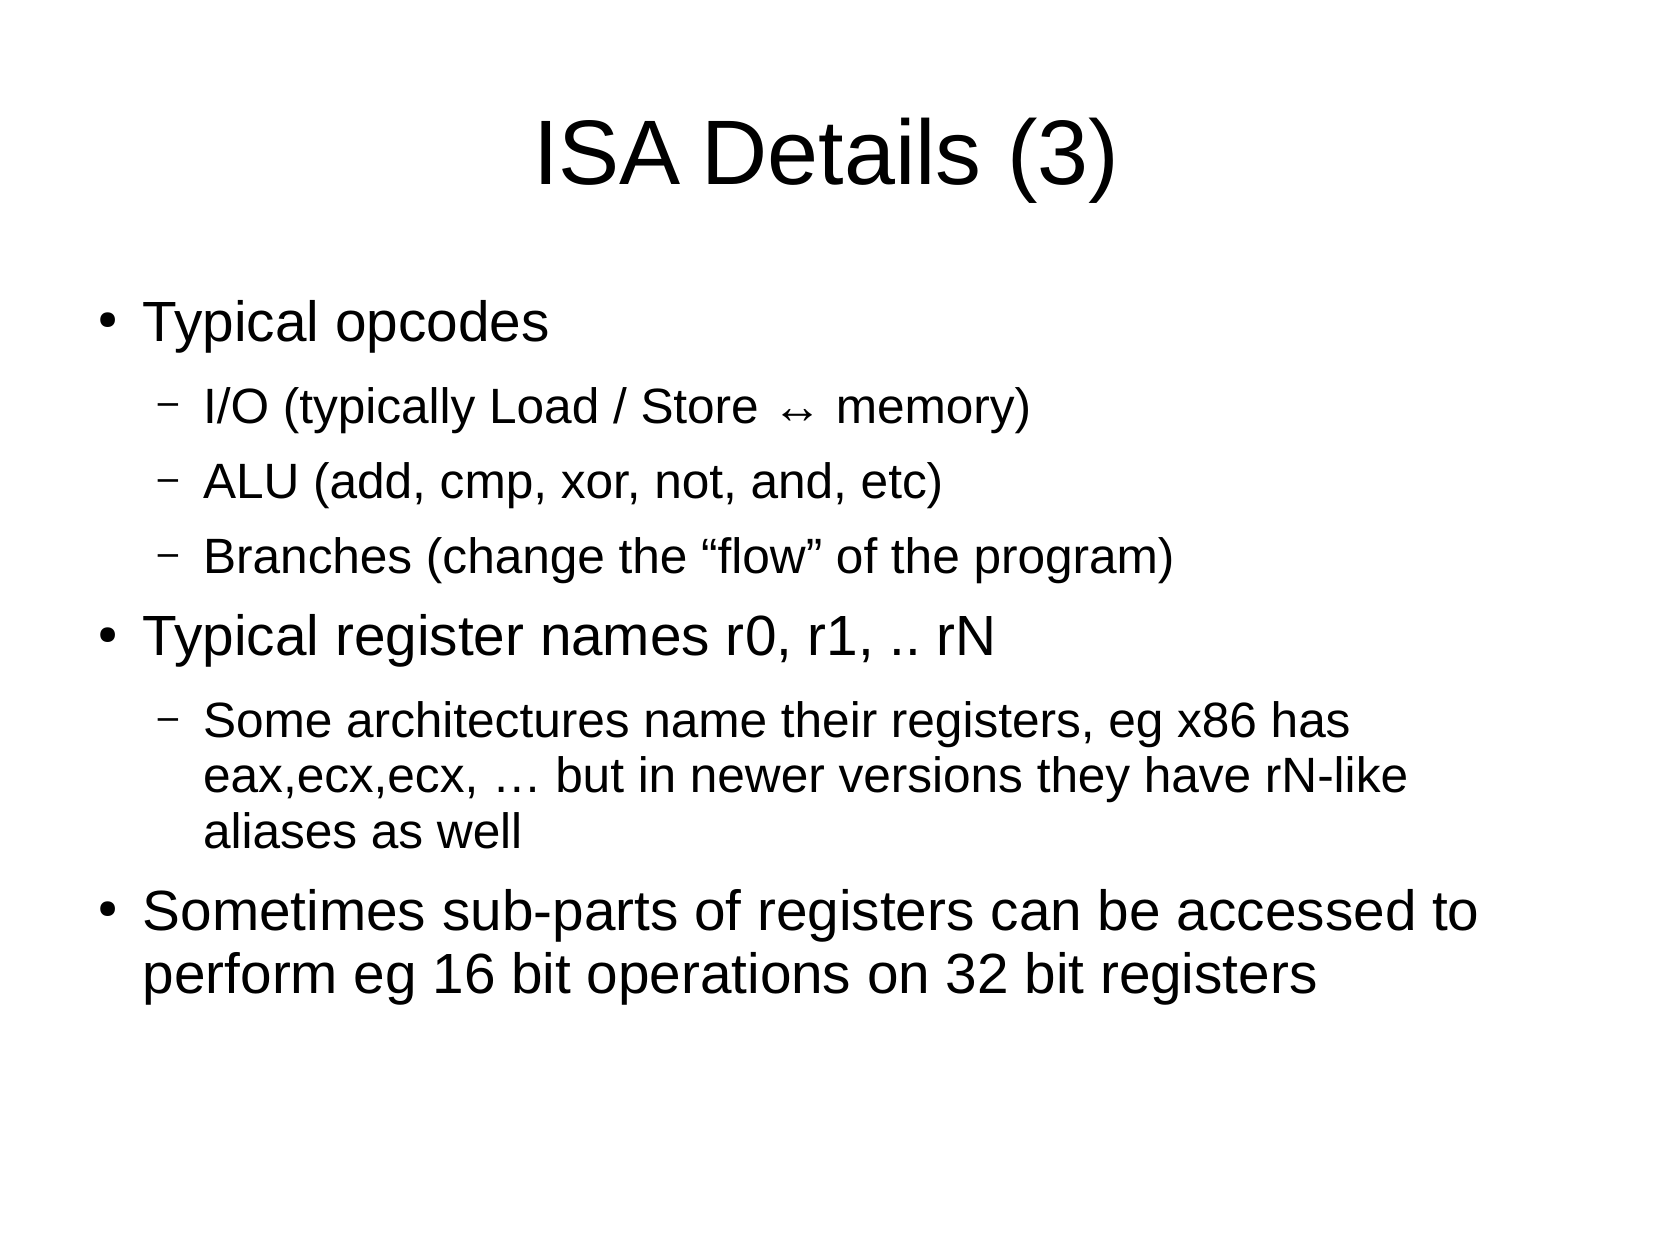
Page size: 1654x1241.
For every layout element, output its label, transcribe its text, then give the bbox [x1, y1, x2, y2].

list Typical opcodes I/O (typically Load / Store ↔ memory) ALU (add, cmp, xor, not, and, etc) Branches (change the “flow” of the program) Typical register names r0, r1, .. rN Some architectures name their registers, eg x86 has eax,ecx,ecx, … but in newer versions they have rN-like aliases as well Sometimes sub-parts of registers can be accessed to perform eg 16 bit operations on 32 bit registers [82, 290, 1571, 1010]
title ISA Details (3) [82, 49, 1571, 257]
